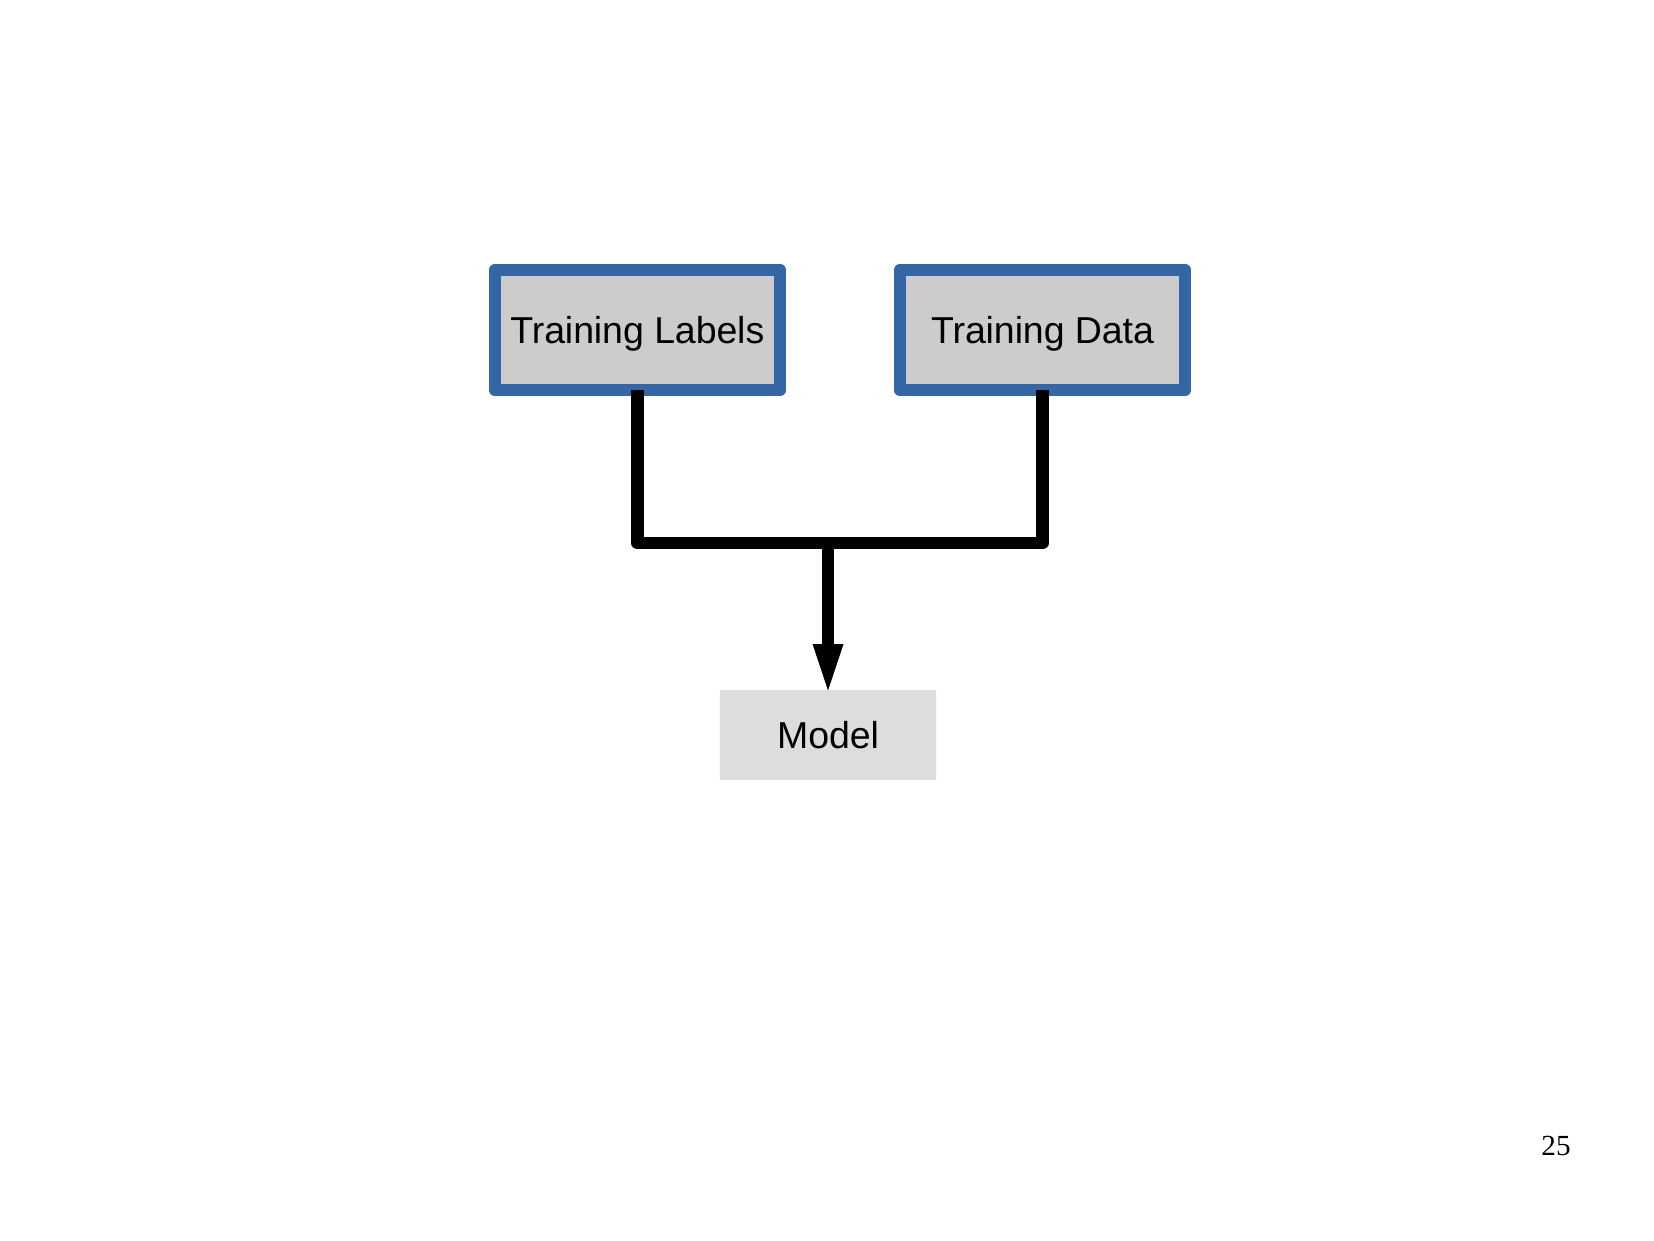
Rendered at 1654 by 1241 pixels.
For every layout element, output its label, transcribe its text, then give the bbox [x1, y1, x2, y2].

text_box Model [719, 690, 937, 781]
text_box Training Data [900, 270, 1186, 391]
text_box Training Labels [495, 270, 781, 391]
